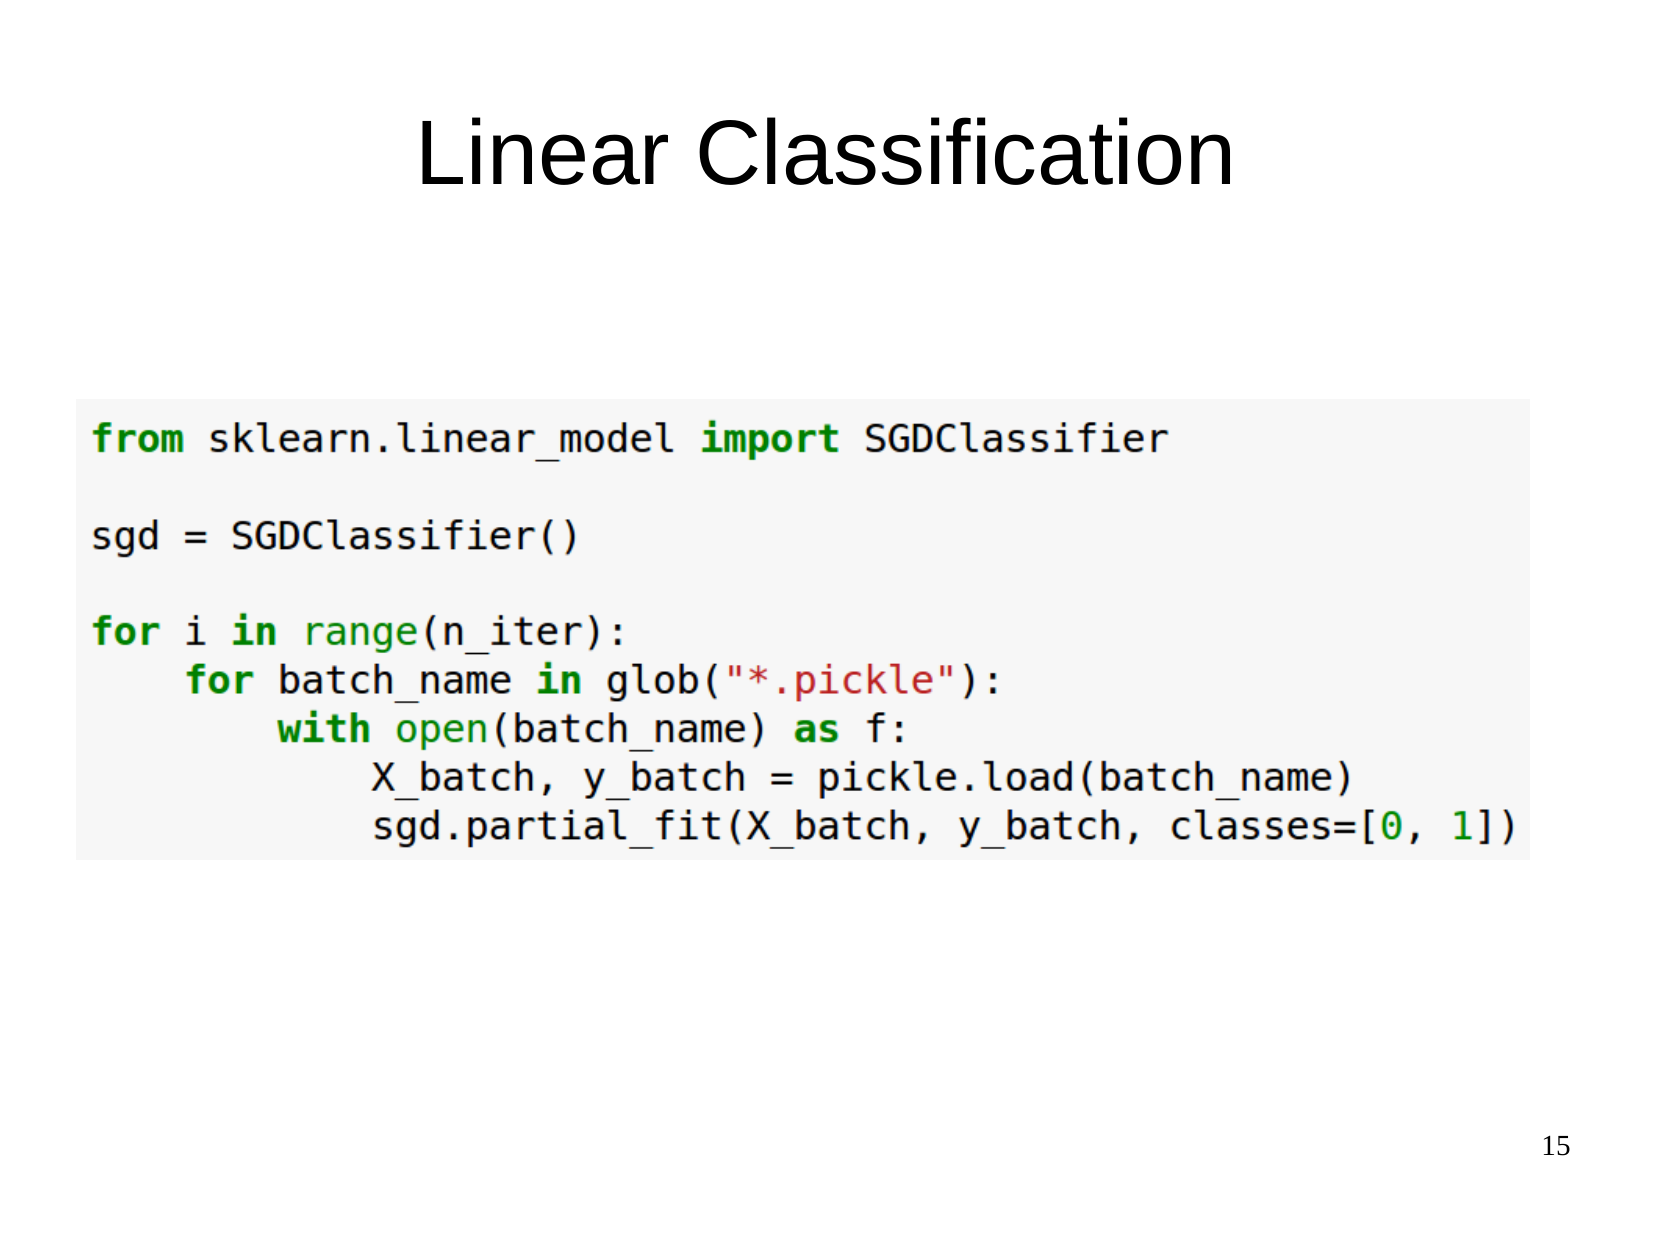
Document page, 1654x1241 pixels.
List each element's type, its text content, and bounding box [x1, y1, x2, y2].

title Linear Classification [82, 49, 1571, 257]
picture [76, 399, 1530, 860]
